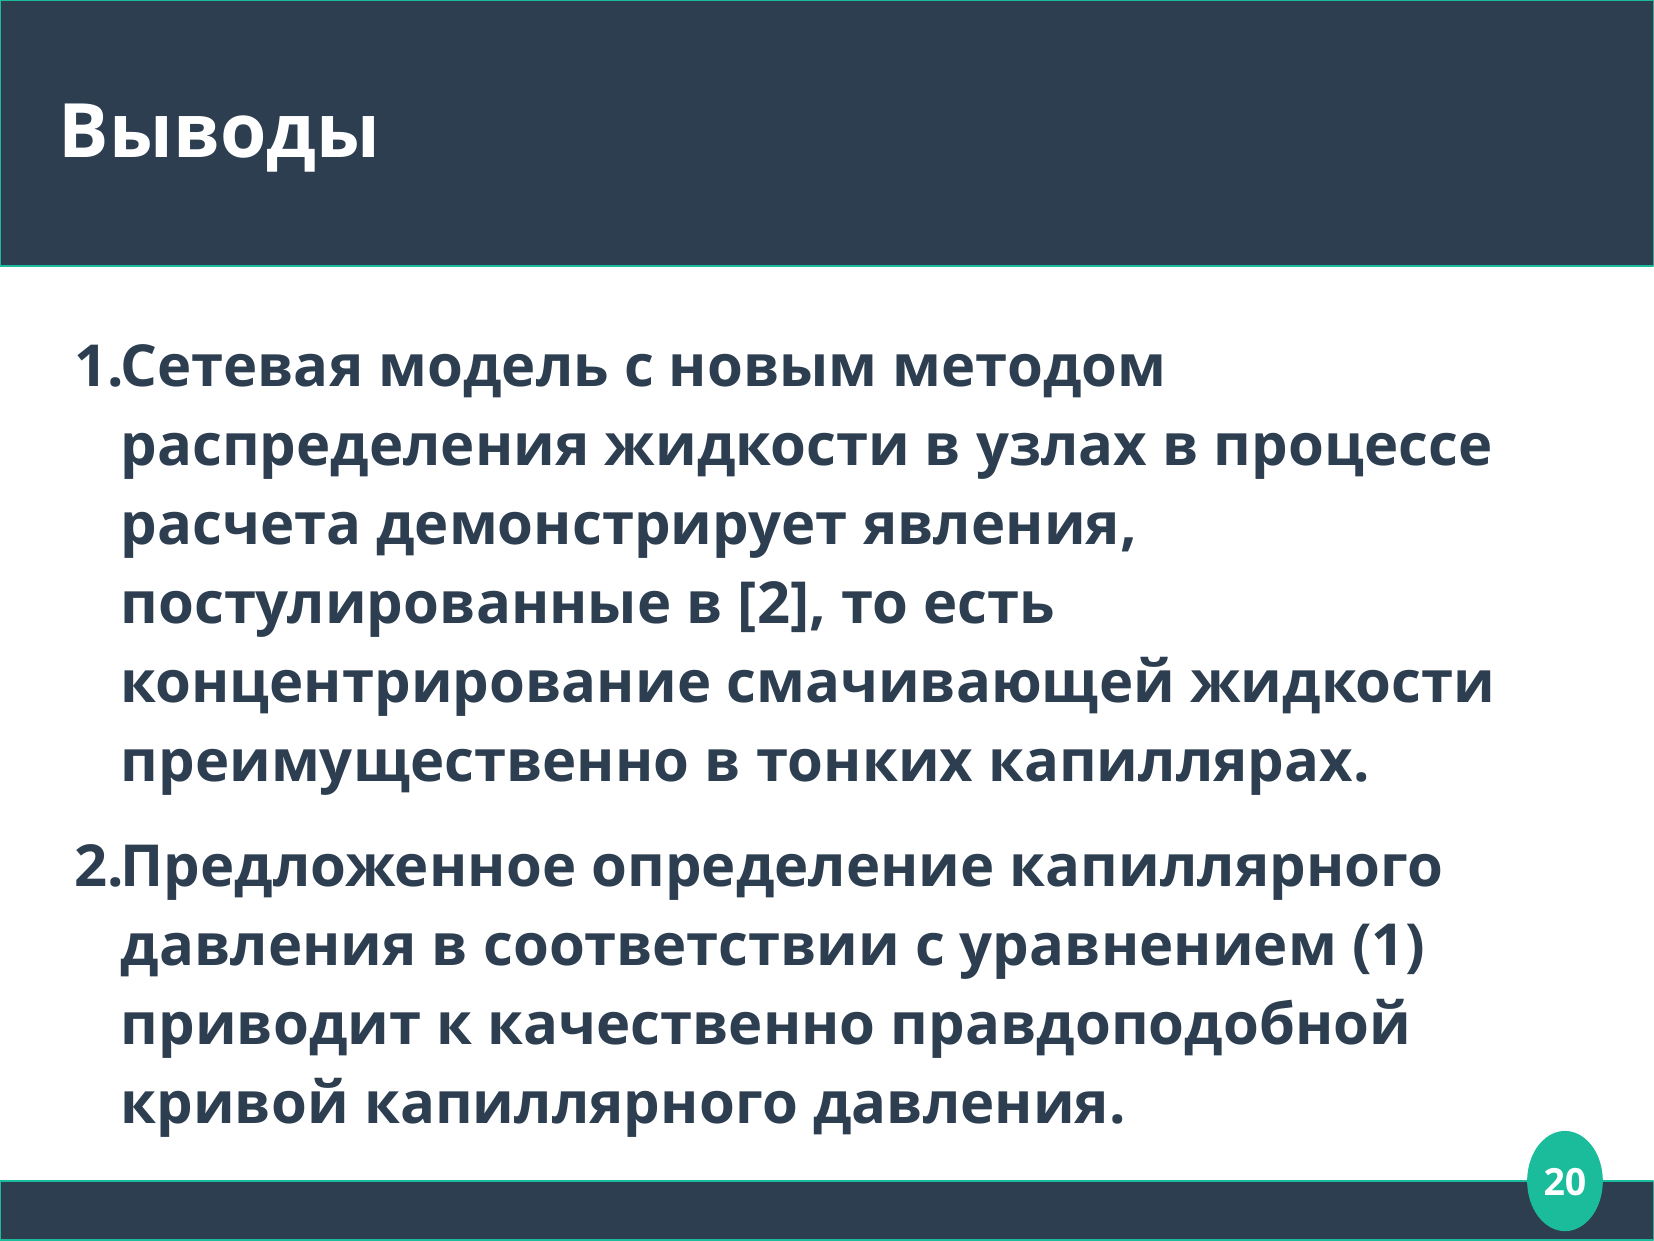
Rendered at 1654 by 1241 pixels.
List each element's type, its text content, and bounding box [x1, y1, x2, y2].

list Сетевая модель с новым методом распределения жидкости в узлах в процессе расчета демонстрирует явления, постулированные в [2], то есть концентрирование смачивающей жидкости преимущественно в тонких капиллярах. Предложенное определение капиллярного давления в соответствии с уравнением (1) приводит к качественно правдоподобной кривой капиллярного давления. [59, 324, 1595, 1152]
title Выводы [59, 49, 1595, 207]
